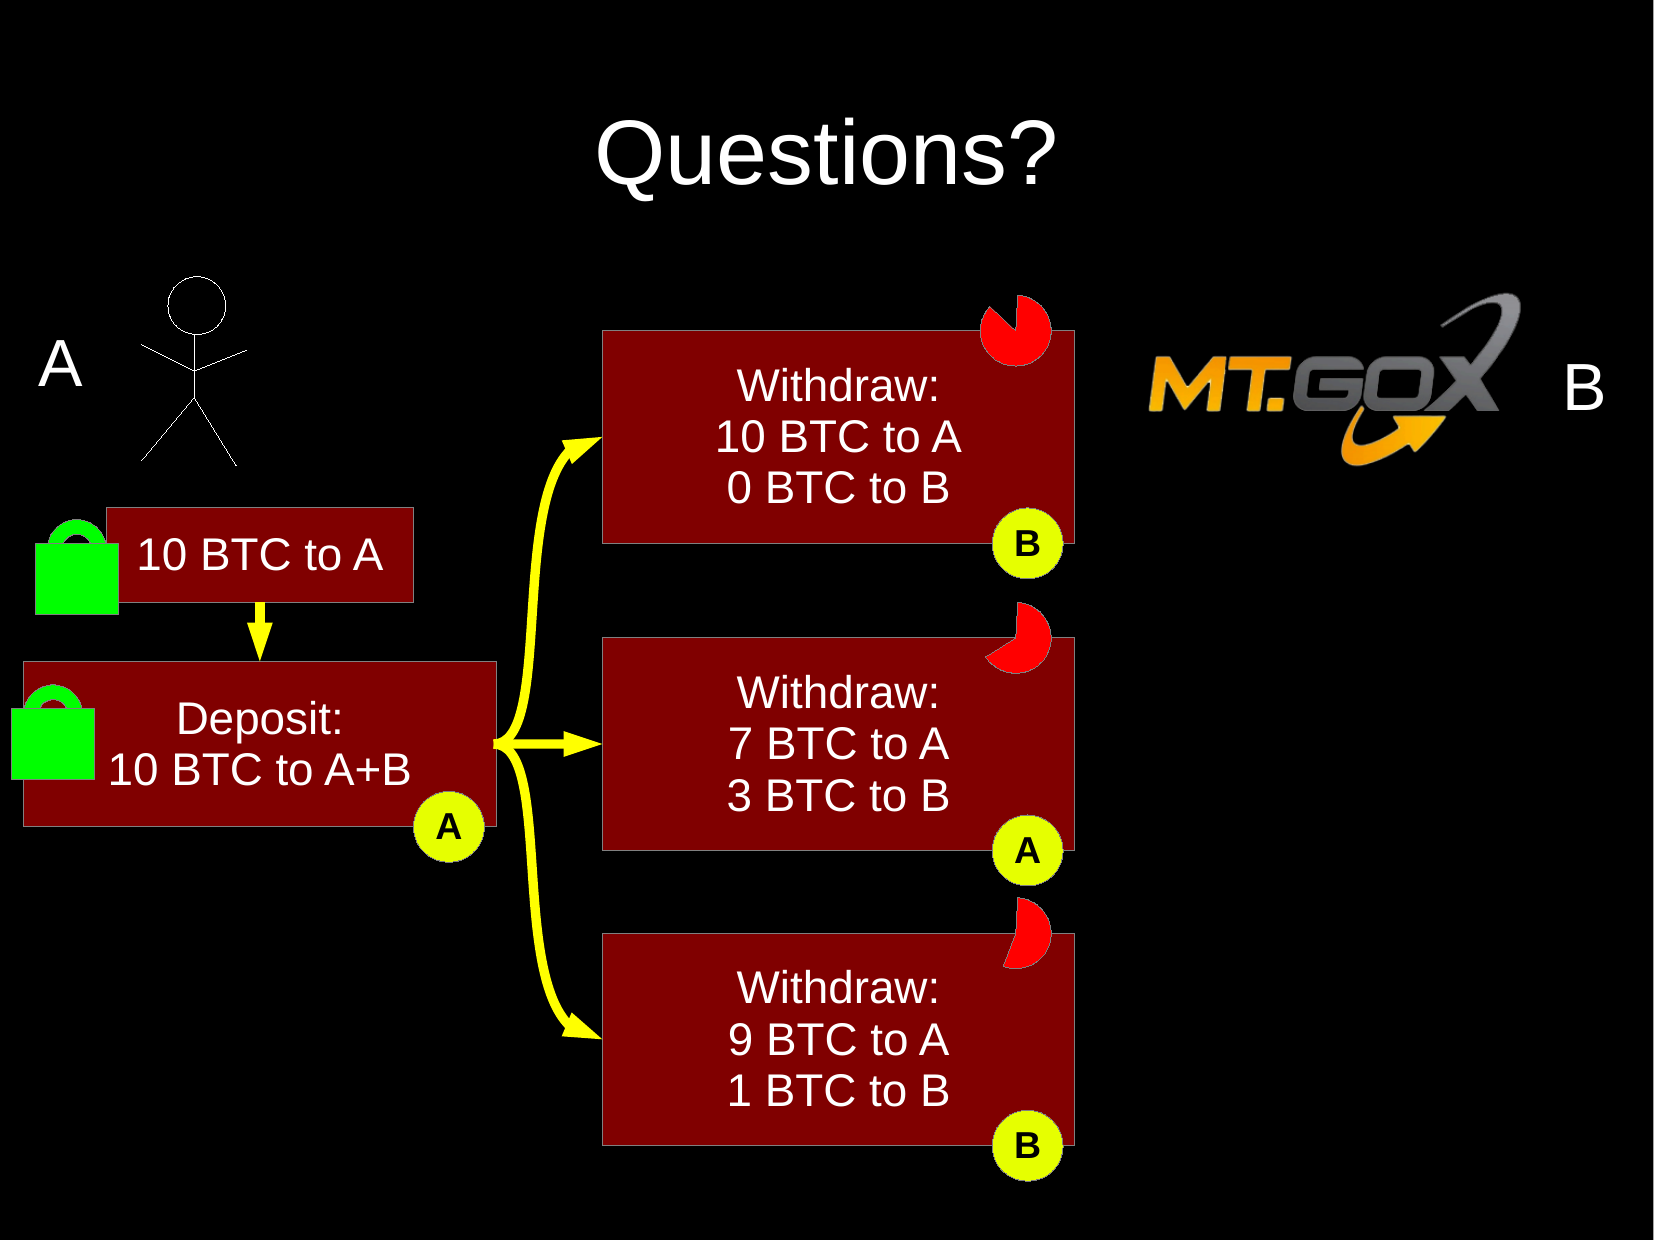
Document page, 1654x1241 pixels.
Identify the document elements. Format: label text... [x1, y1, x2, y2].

text_box A [992, 814, 1064, 886]
text_box [35, 519, 119, 615]
text_box 10 BTC to A [106, 507, 414, 603]
picture [1145, 285, 1524, 475]
text_box [985, 602, 1052, 674]
text_box A [413, 791, 485, 863]
text_box Withdraw: 9 BTC to A 1 BTC to B [602, 933, 1075, 1146]
text_box [11, 684, 95, 780]
text_box [980, 295, 1052, 367]
text_box Withdraw: 7 BTC to A 3 BTC to B [602, 637, 1075, 851]
text_box Deposit: 10 BTC to A+B [23, 661, 497, 827]
text_box B [992, 1110, 1064, 1182]
title Questions? [82, 49, 1571, 257]
text_box A [23, 318, 98, 409]
text_box B [1547, 342, 1622, 432]
text_box Withdraw: 10 BTC to A 0 BTC to B [602, 330, 1075, 544]
text_box [1003, 897, 1052, 969]
text_box B [992, 507, 1064, 579]
